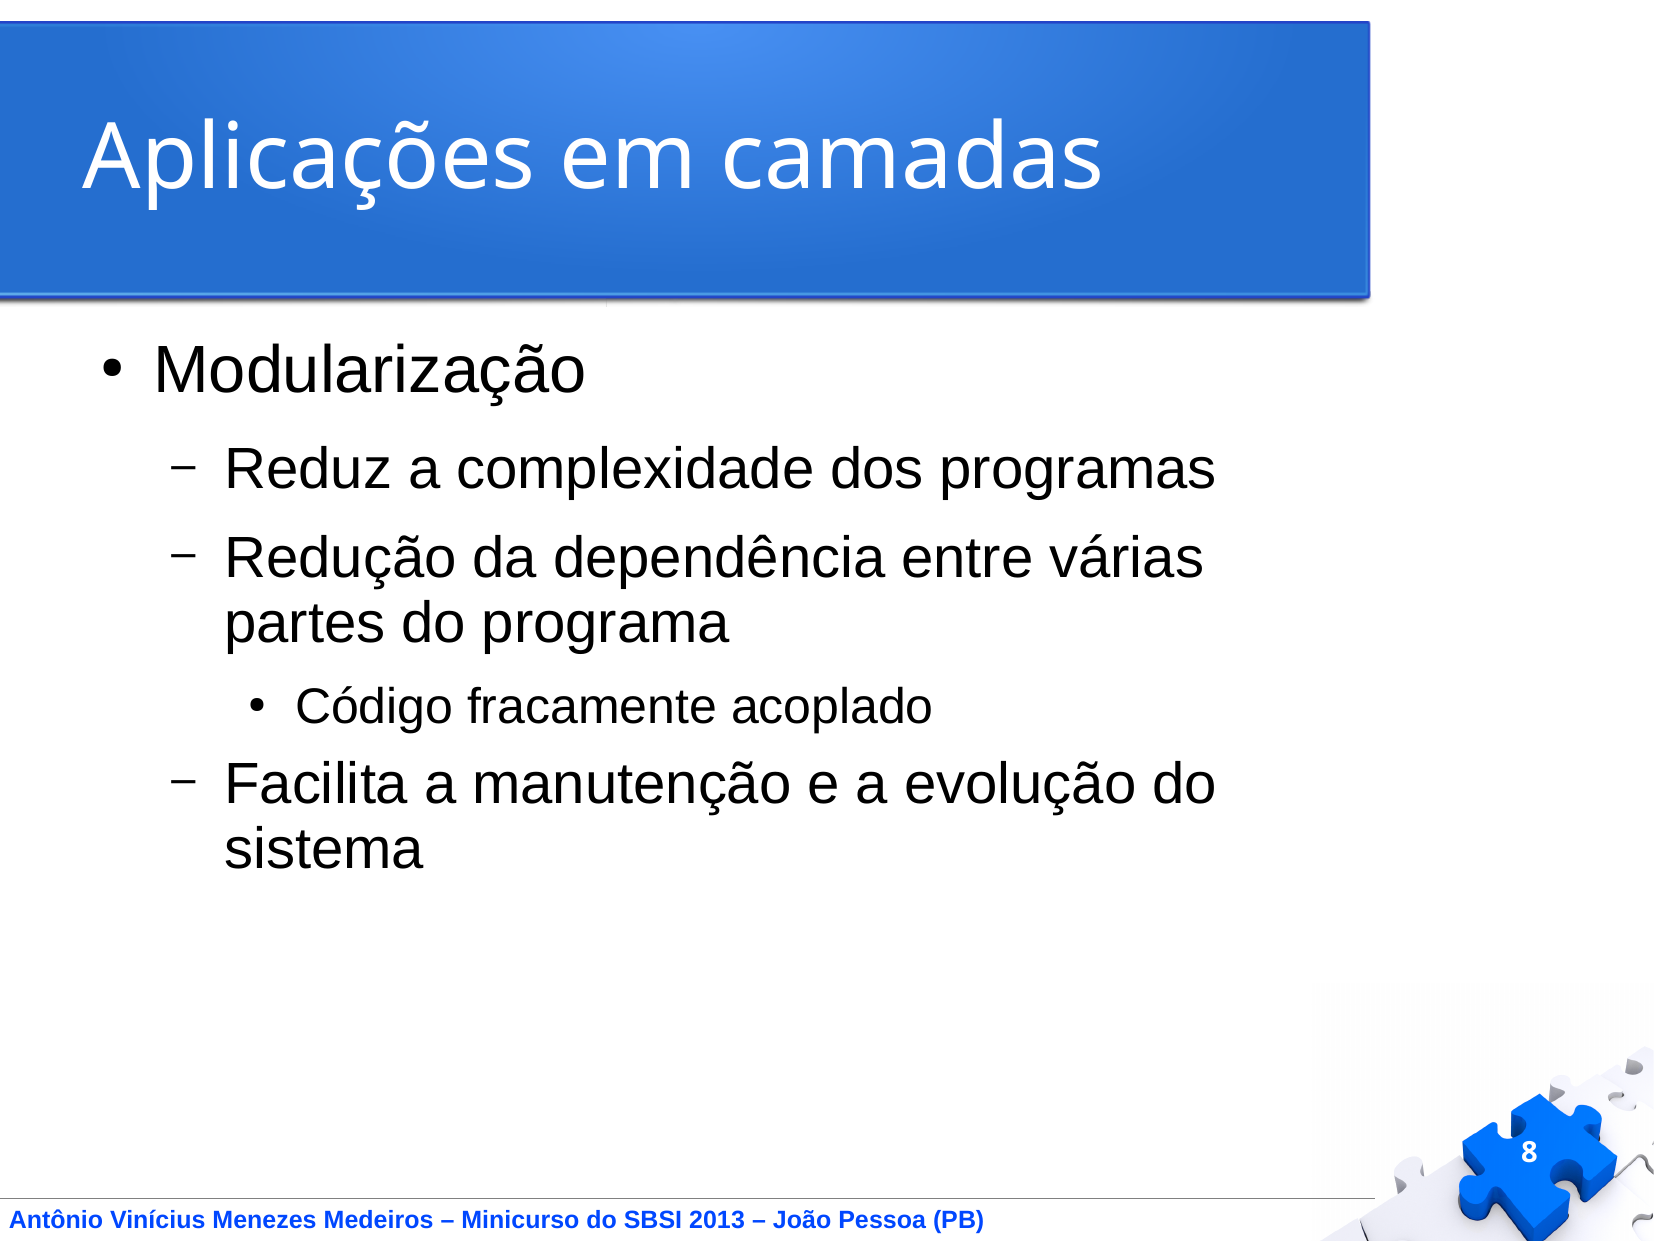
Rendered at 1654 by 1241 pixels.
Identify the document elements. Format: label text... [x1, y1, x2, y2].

picture [1311, 983, 1654, 1241]
title Aplicações em camadas [82, 49, 1323, 257]
picture [0, 21, 1375, 307]
list Modularização Reduz a complexidade dos programas Redução da dependência entre várias partes do programa Código fracamente acoplado Facilita a manutenção e a evolução do sistema [82, 332, 1356, 1111]
